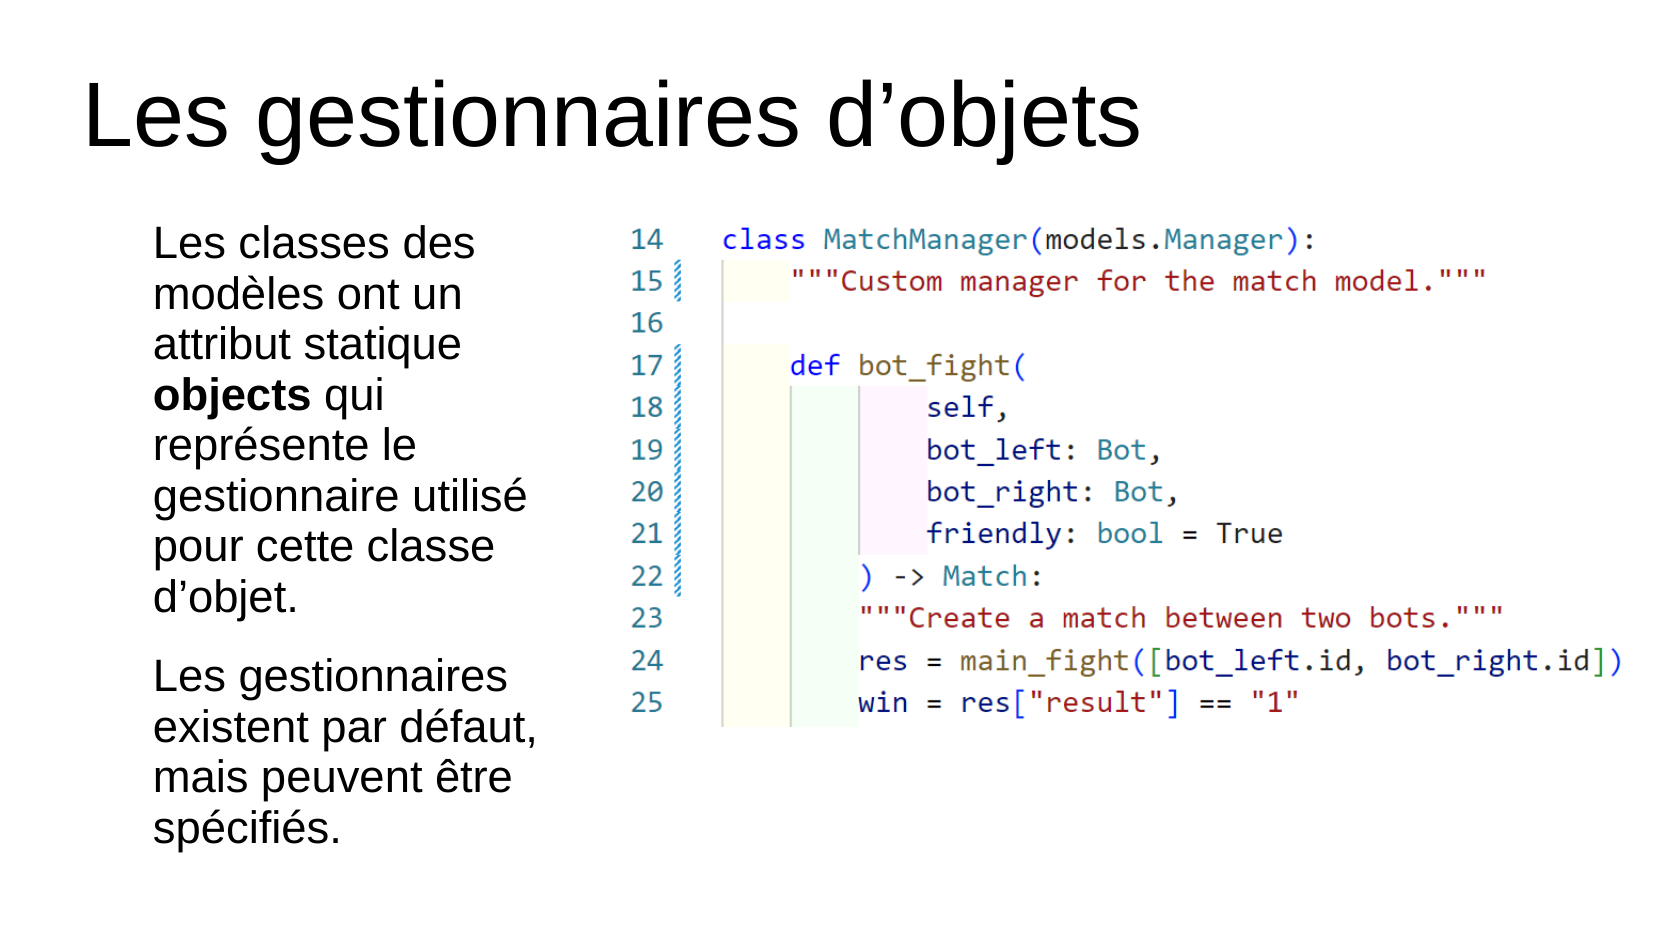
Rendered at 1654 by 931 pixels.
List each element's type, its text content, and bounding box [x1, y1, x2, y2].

picture [620, 217, 1633, 727]
list Les classes des modèles ont un attribut statique objects qui représente le gestionnaire utilisé pour cette classe d’objet. Les gestionnaires existent par défaut, mais peuvent être spécifiés. [82, 217, 591, 857]
title Les gestionnaires d’objets [82, 37, 1571, 193]
